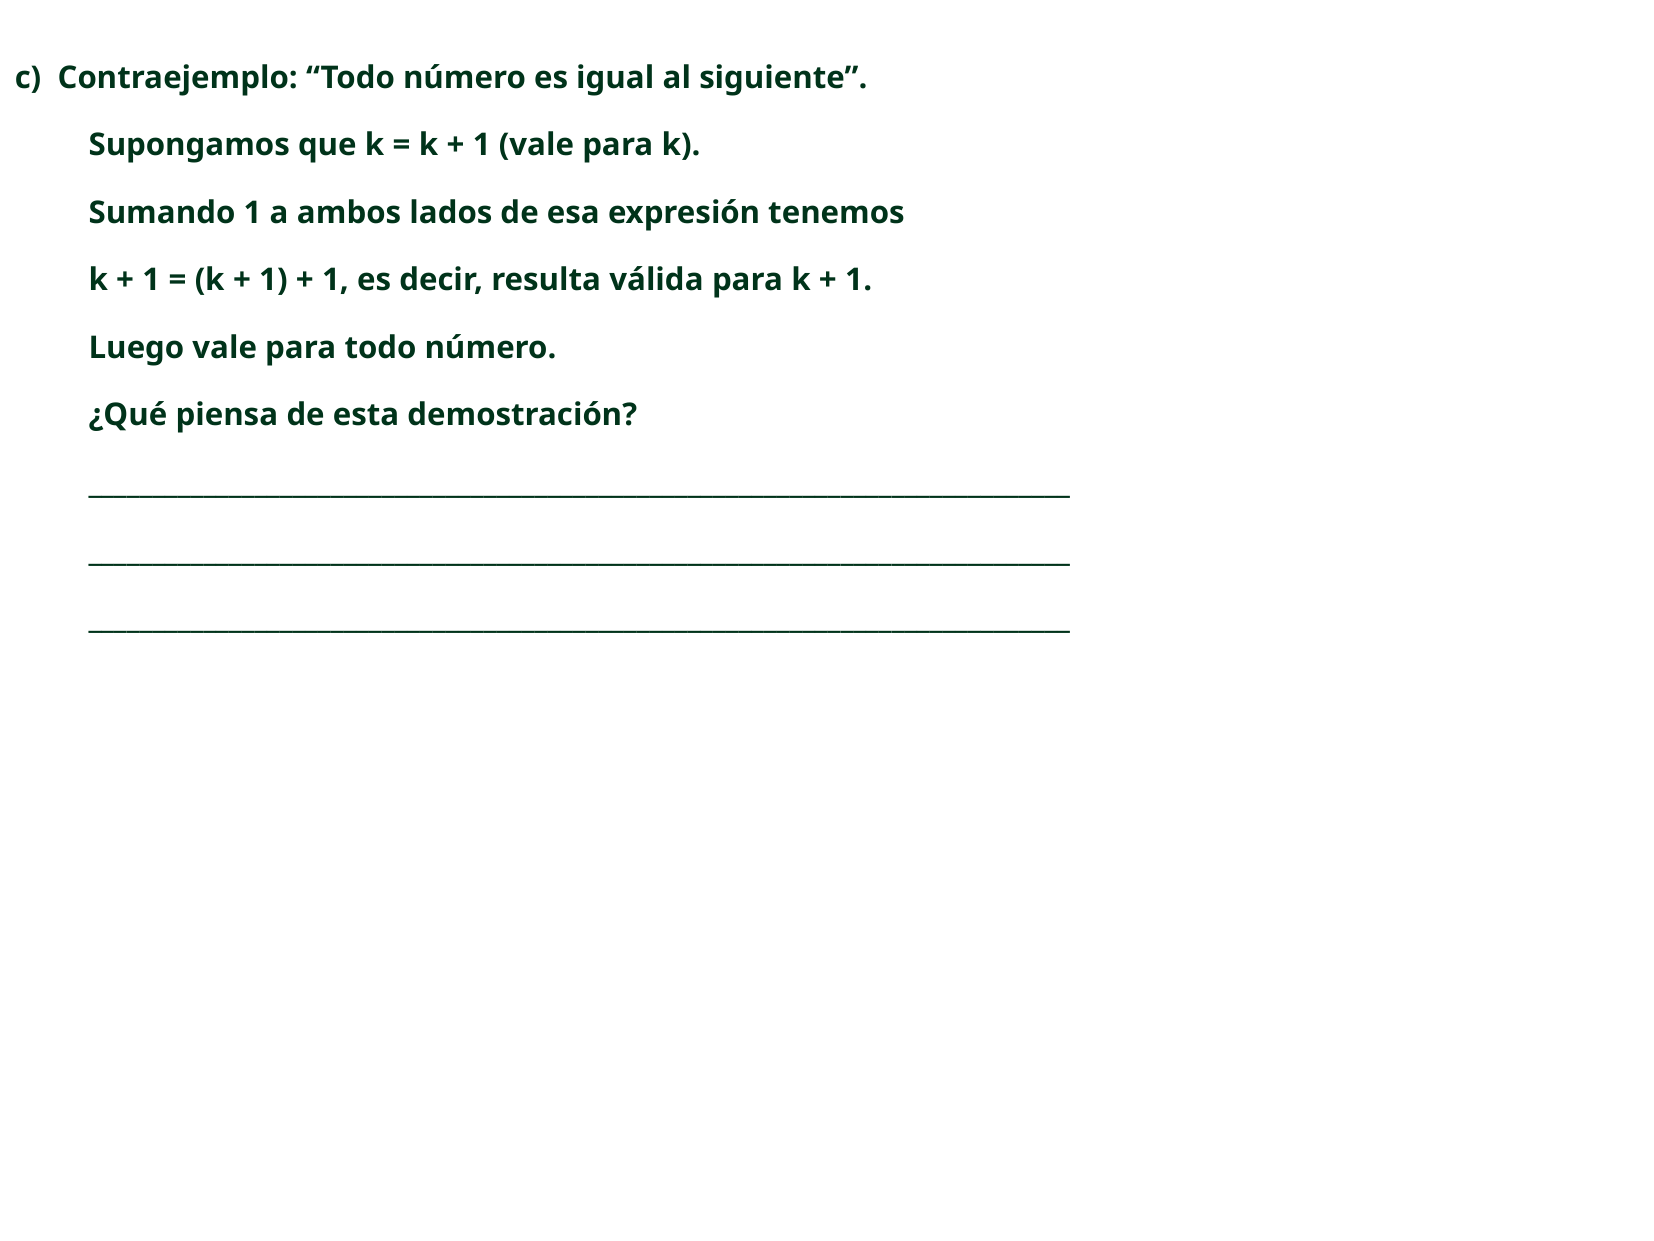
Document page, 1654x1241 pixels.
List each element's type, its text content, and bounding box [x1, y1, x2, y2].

text_box c) Contraejemplo: “Todo número es igual al siguiente”. Supongamos que k = k + 1 (vale para k). Sumando 1 a ambos lados de esa expresión tenemos k + 1 = (k + 1) + 1, es decir, resulta válida para k + 1. Luego vale para todo número. ¿Qué piensa de esta demostración? _____________________________________________________________________________ _____________________________________________________________________________ _____________________________________________________________________________ [0, 47, 1654, 917]
